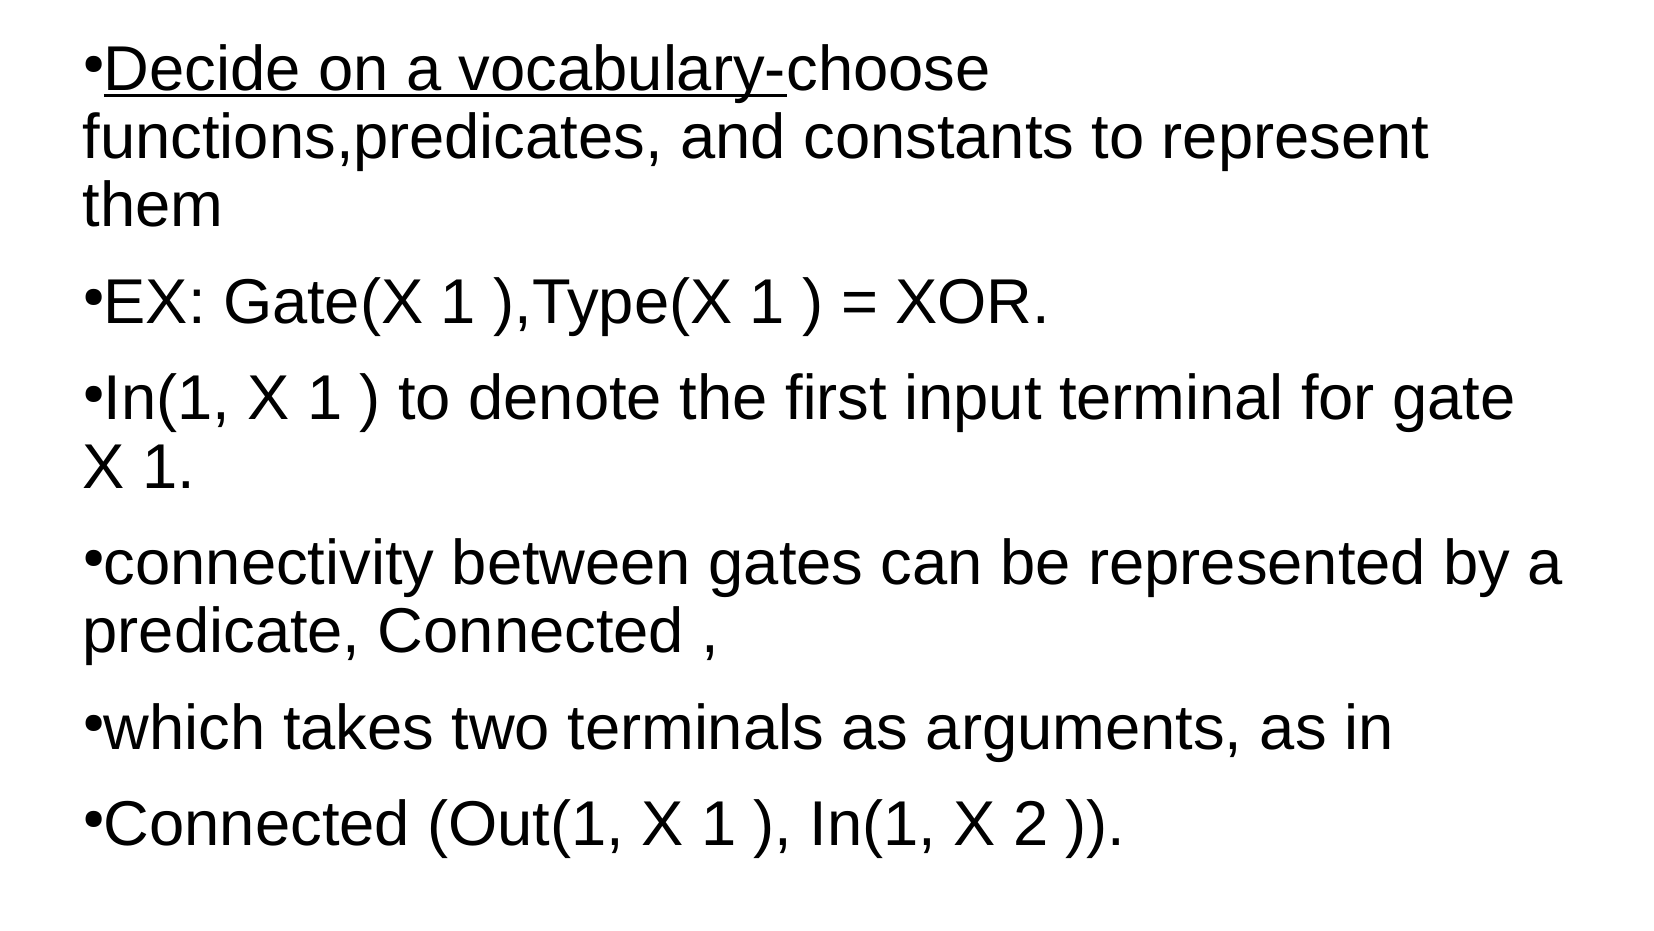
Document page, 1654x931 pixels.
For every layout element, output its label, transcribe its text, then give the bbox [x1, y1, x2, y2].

list Decide on a vocabulary-choose functions,predicates, and constants to represent them EX: Gate(X 1 ),Type(X 1 ) = XOR. In(1, X 1 ) to denote the ﬁrst input terminal for gate X 1. connectivity between gates can be represented by a predicate, Connected , which takes two terminals as arguments, as in Connected (Out(1, X 1 ), In(1, X 2 )). [82, 35, 1571, 863]
